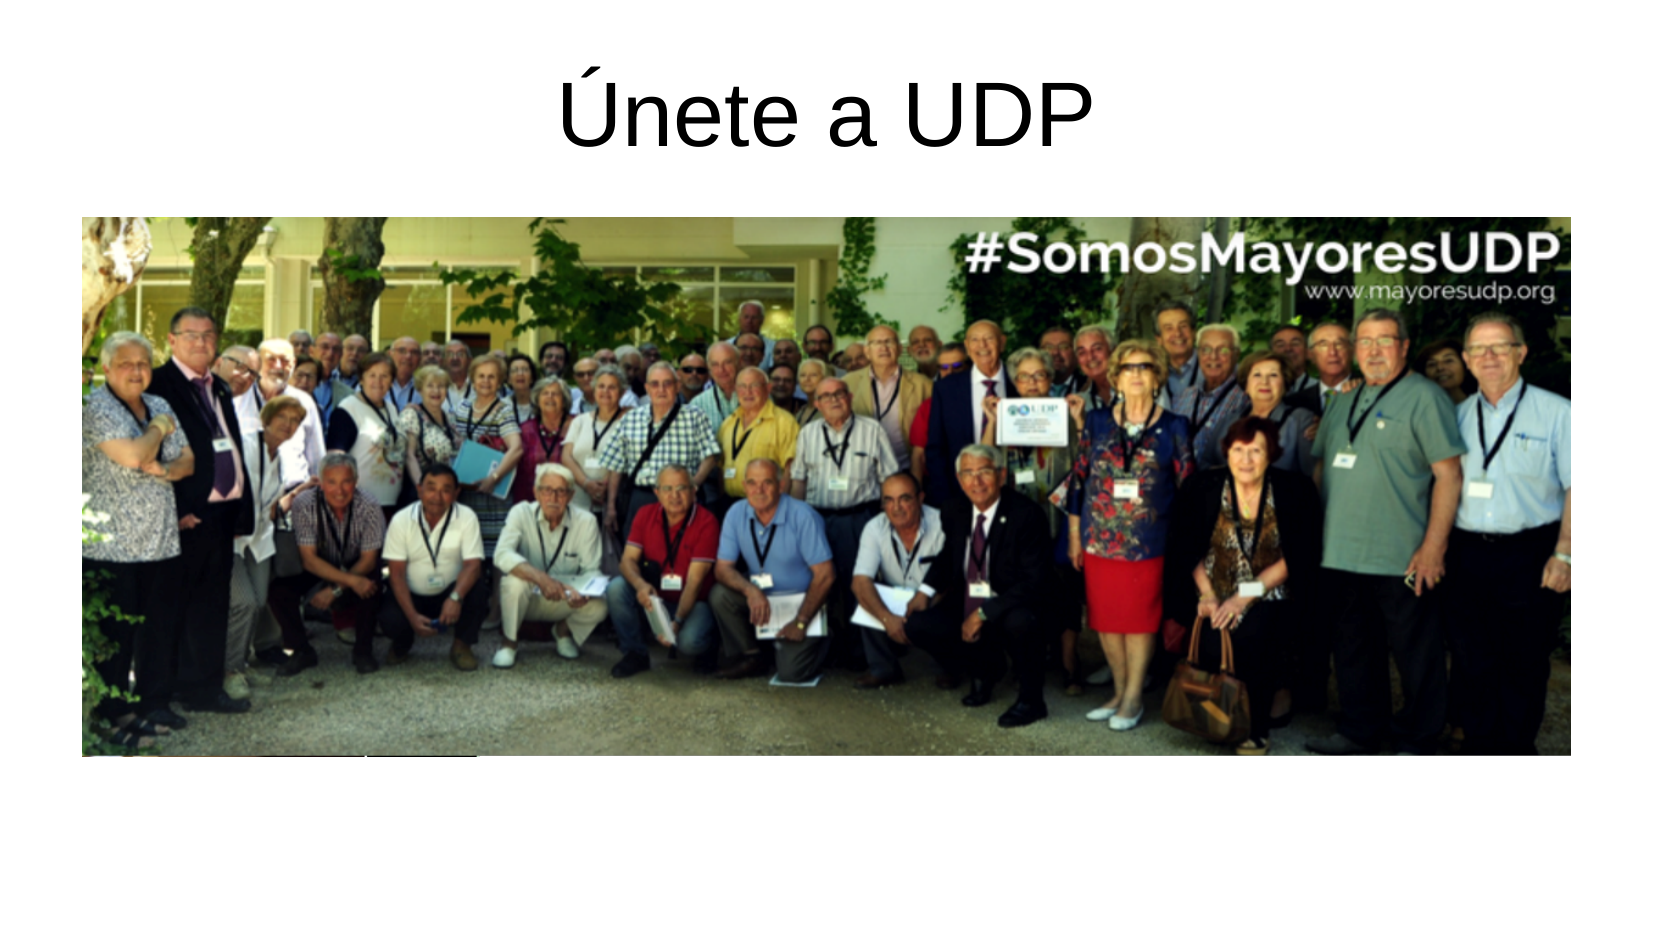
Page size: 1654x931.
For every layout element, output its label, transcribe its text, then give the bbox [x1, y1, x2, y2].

picture [82, 217, 1571, 757]
title Únete a UDP [82, 37, 1571, 193]
